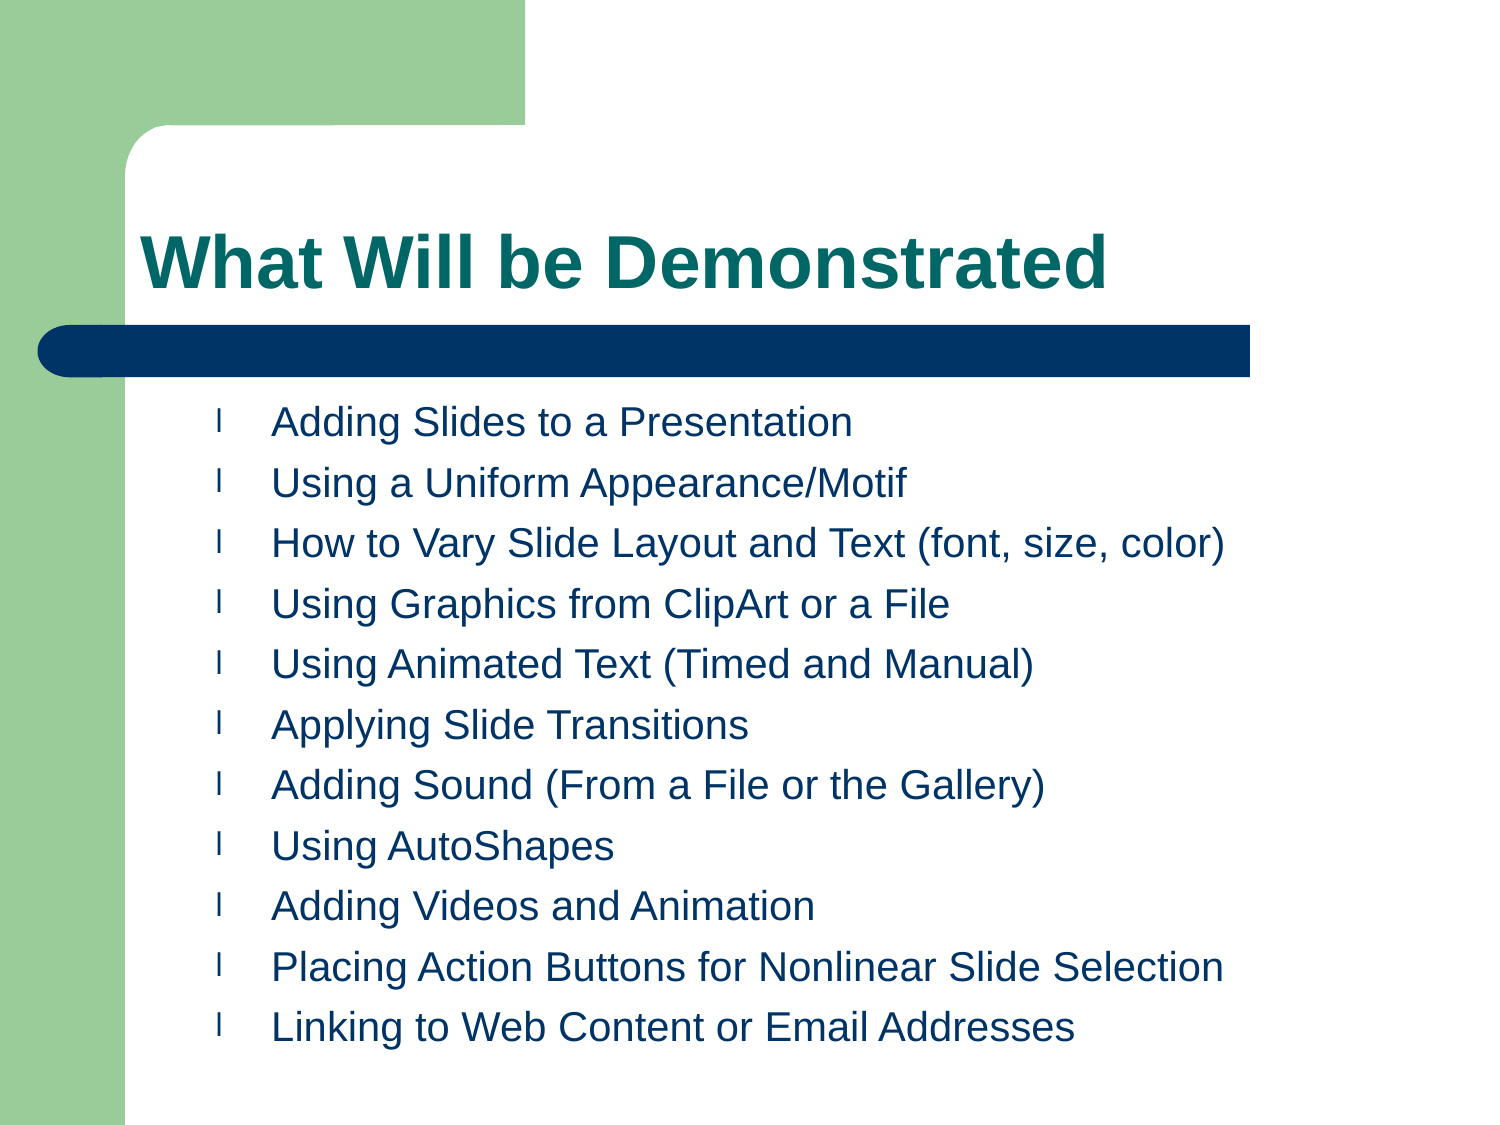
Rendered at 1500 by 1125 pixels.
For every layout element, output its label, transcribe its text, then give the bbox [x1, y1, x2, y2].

title What Will be Demonstrated [125, 125, 1426, 313]
list Adding Slides to a Presentation Using a Uniform Appearance/Motif How to Vary Slide Layout and Text (font, size, color) Using Graphics from ClipArt or a File Using Animated Text (Timed and Manual) Applying Slide Transitions Adding Sound (From a File or the Gallery) Using AutoShapes Adding Videos and Animation Placing Action Buttons for Nonlinear Slide Selection Linking to Web Content or Email Addresses [200, 387, 1500, 1125]
